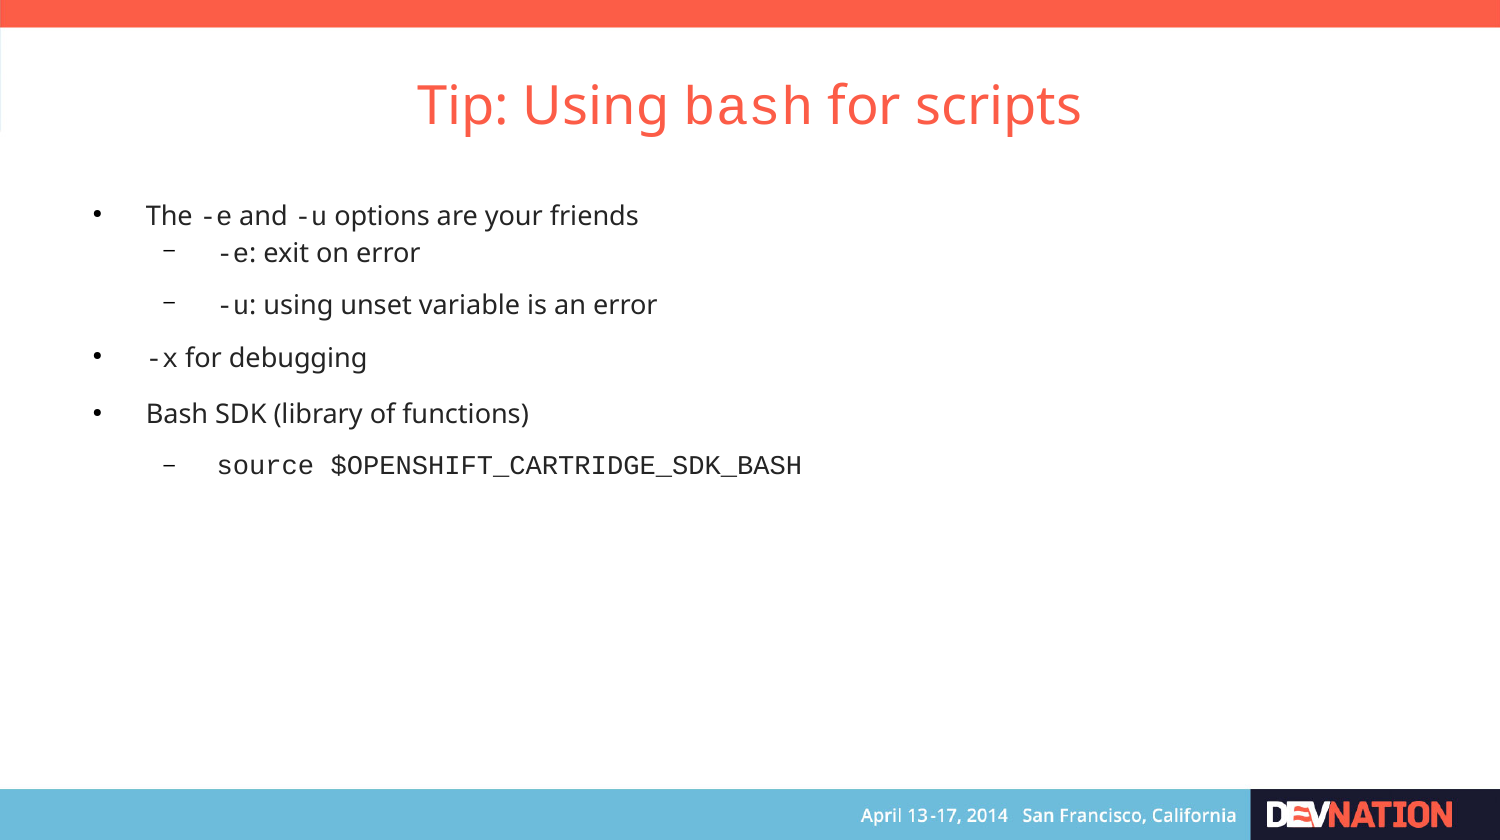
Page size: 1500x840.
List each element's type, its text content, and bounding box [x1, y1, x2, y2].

picture [0, 0, 1500, 840]
list The -e and -u options are your friends -e: exit on error -u: using unset variable is an error -x for debugging Bash SDK (library of functions) source $OPENSHIFT_CARTRIDGE_SDK_BASH [74, 196, 1425, 461]
title Tip: Using bash for scripts [74, 33, 1425, 174]
